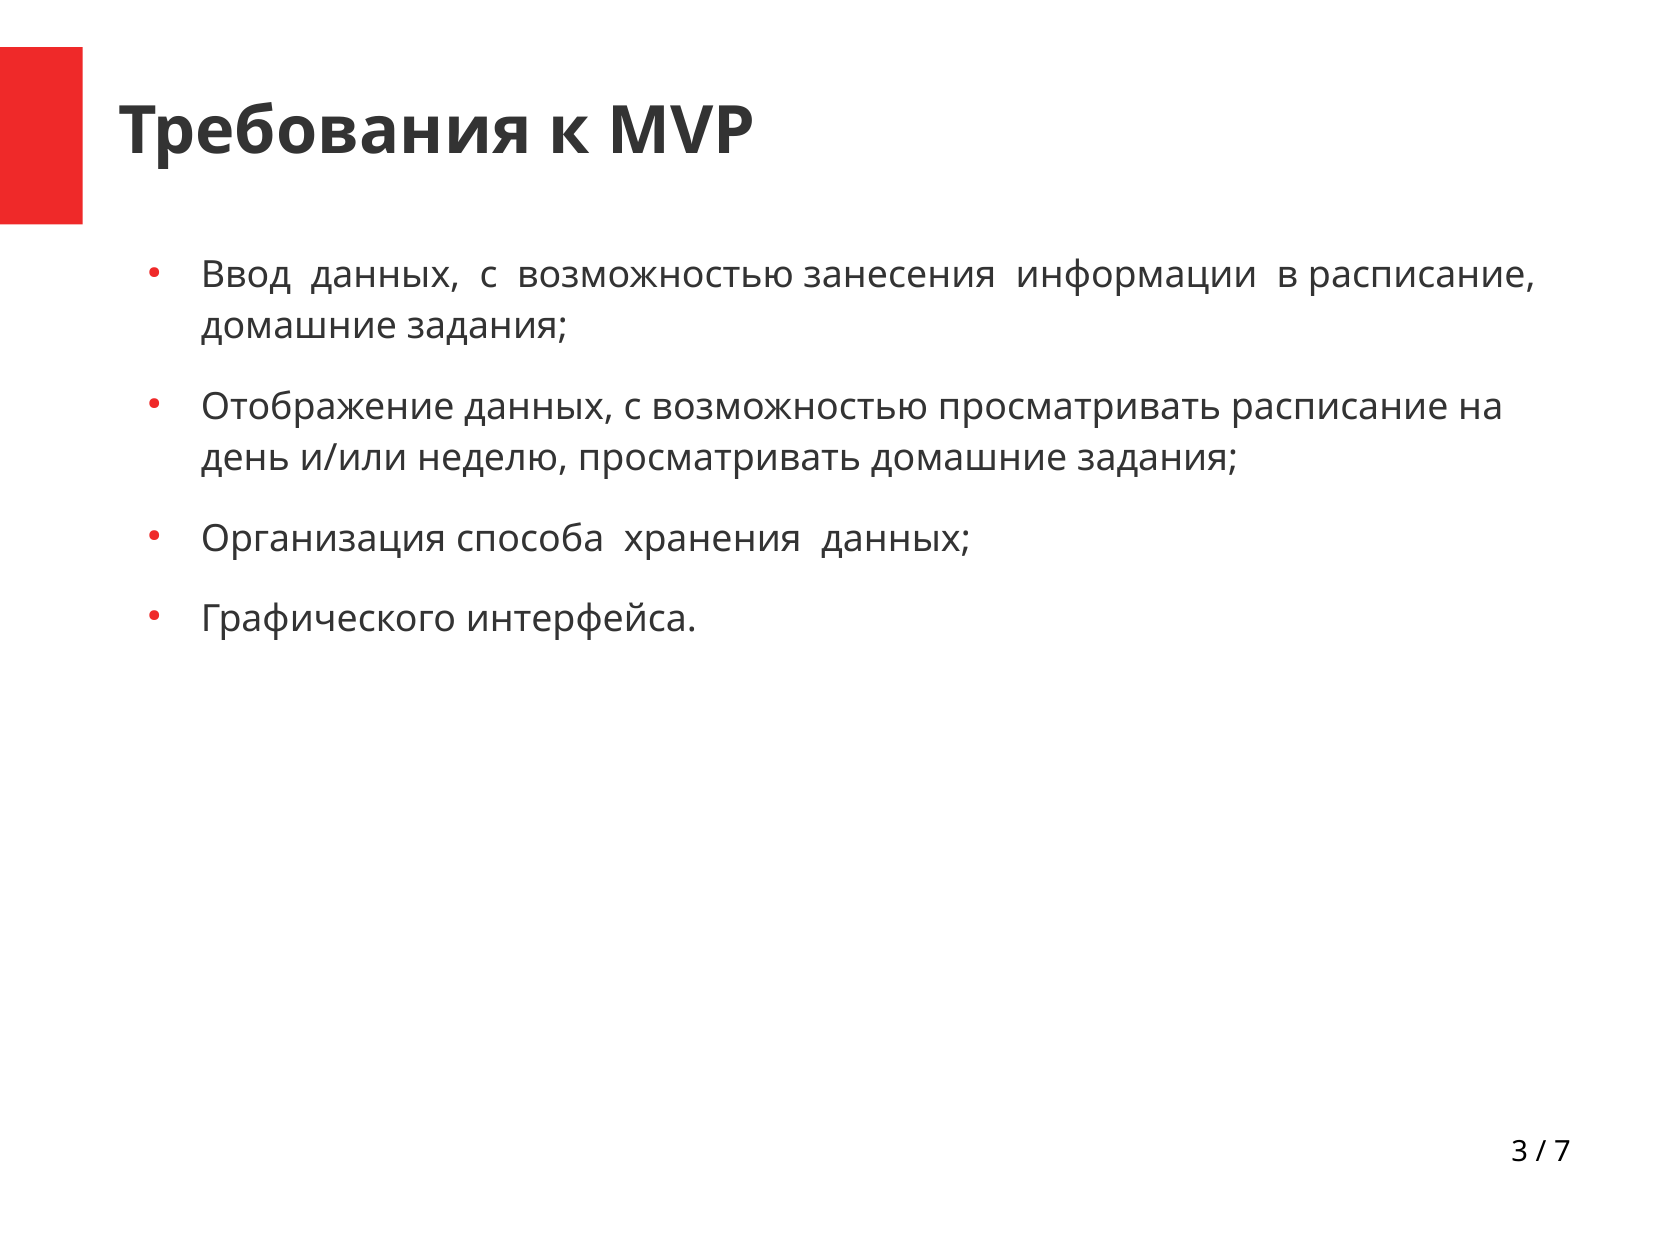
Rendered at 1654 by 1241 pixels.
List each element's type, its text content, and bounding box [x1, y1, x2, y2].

list Ввод данных, с возможностью занесения информации в расписание, домашние задания; Отображение данных, с возможностью просматривать расписание на день и/или неделю, просматривать домашние задания; Организация способа хранения данных; Графического интерфейса. [129, 248, 1548, 662]
title Требования к MVP [118, 23, 1571, 231]
